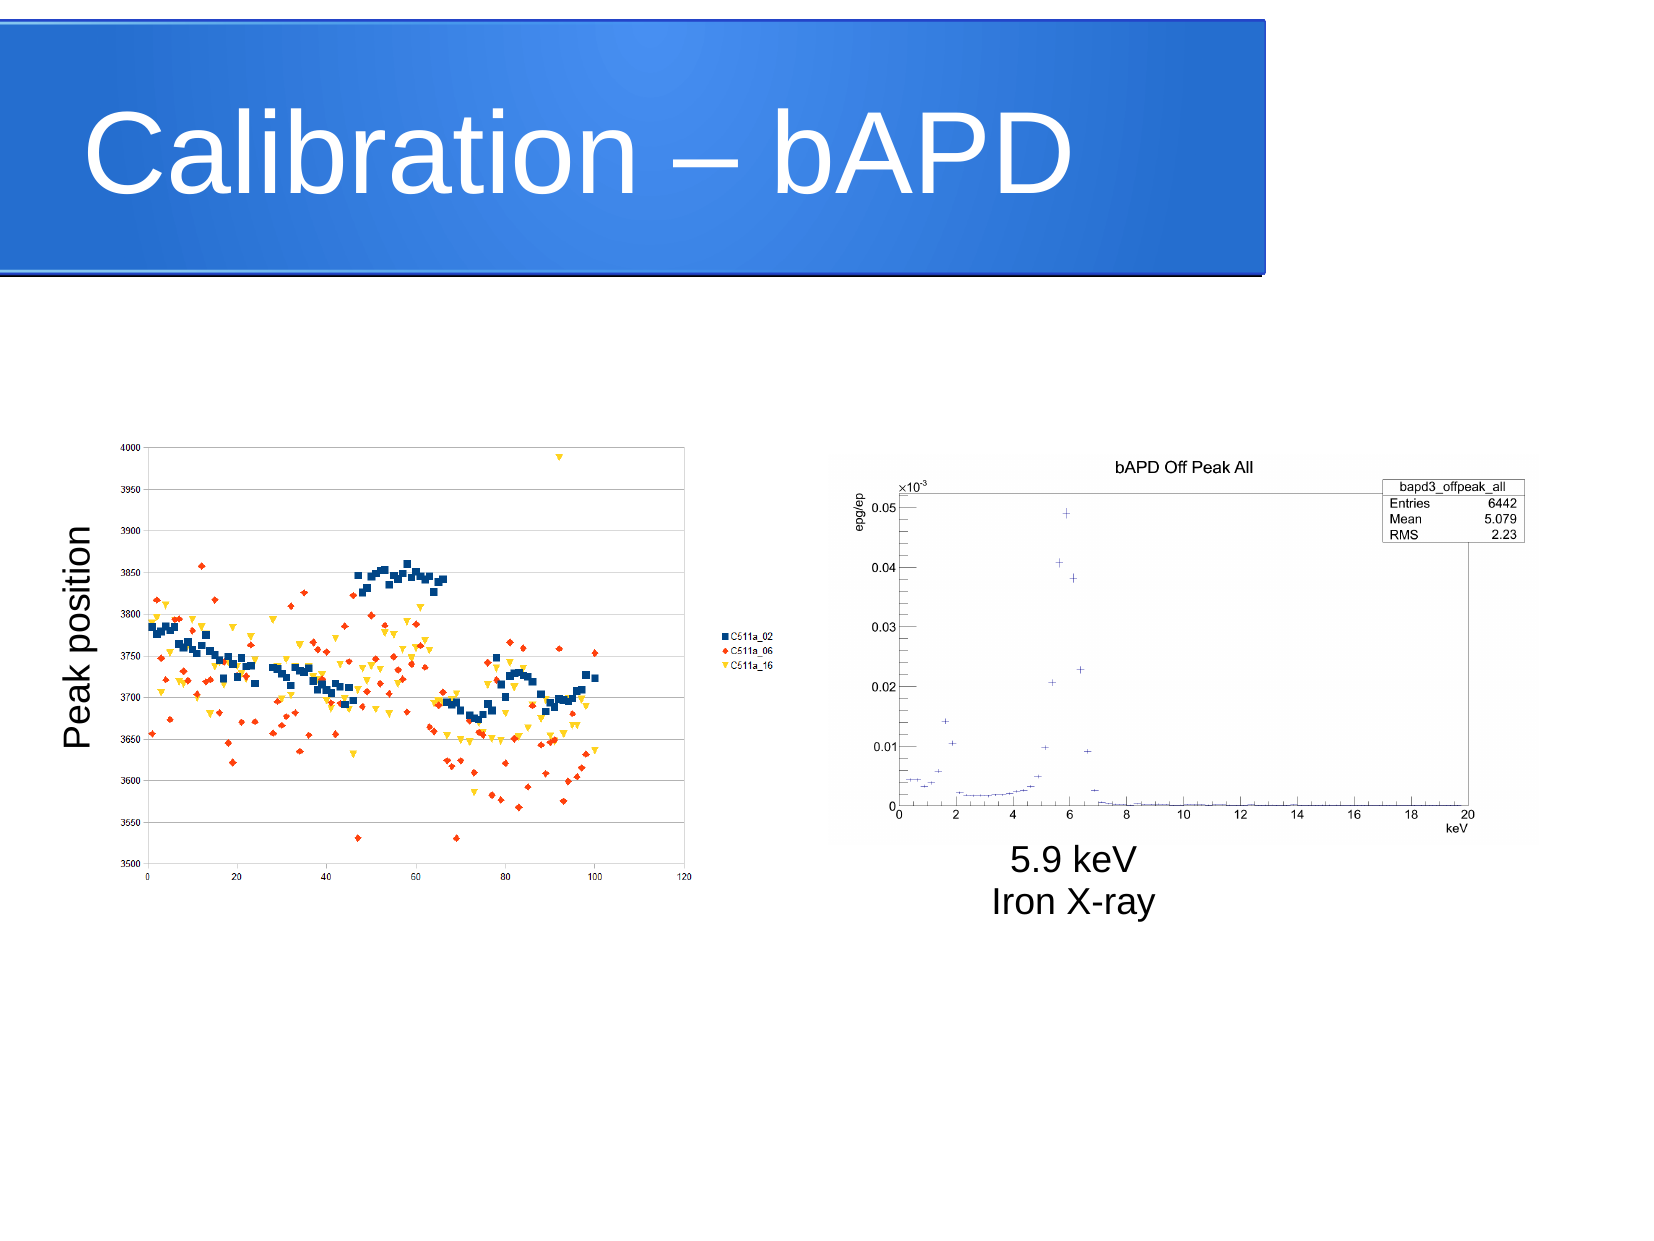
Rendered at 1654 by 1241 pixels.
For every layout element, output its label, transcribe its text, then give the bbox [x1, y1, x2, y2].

picture [828, 454, 1539, 845]
title Calibration – bAPD [82, 49, 1250, 257]
picture [0, 17, 1270, 282]
picture [94, 397, 781, 903]
text_box Peak position [48, 510, 106, 766]
text_box 5.9 keV Iron X-ray [976, 831, 1171, 931]
